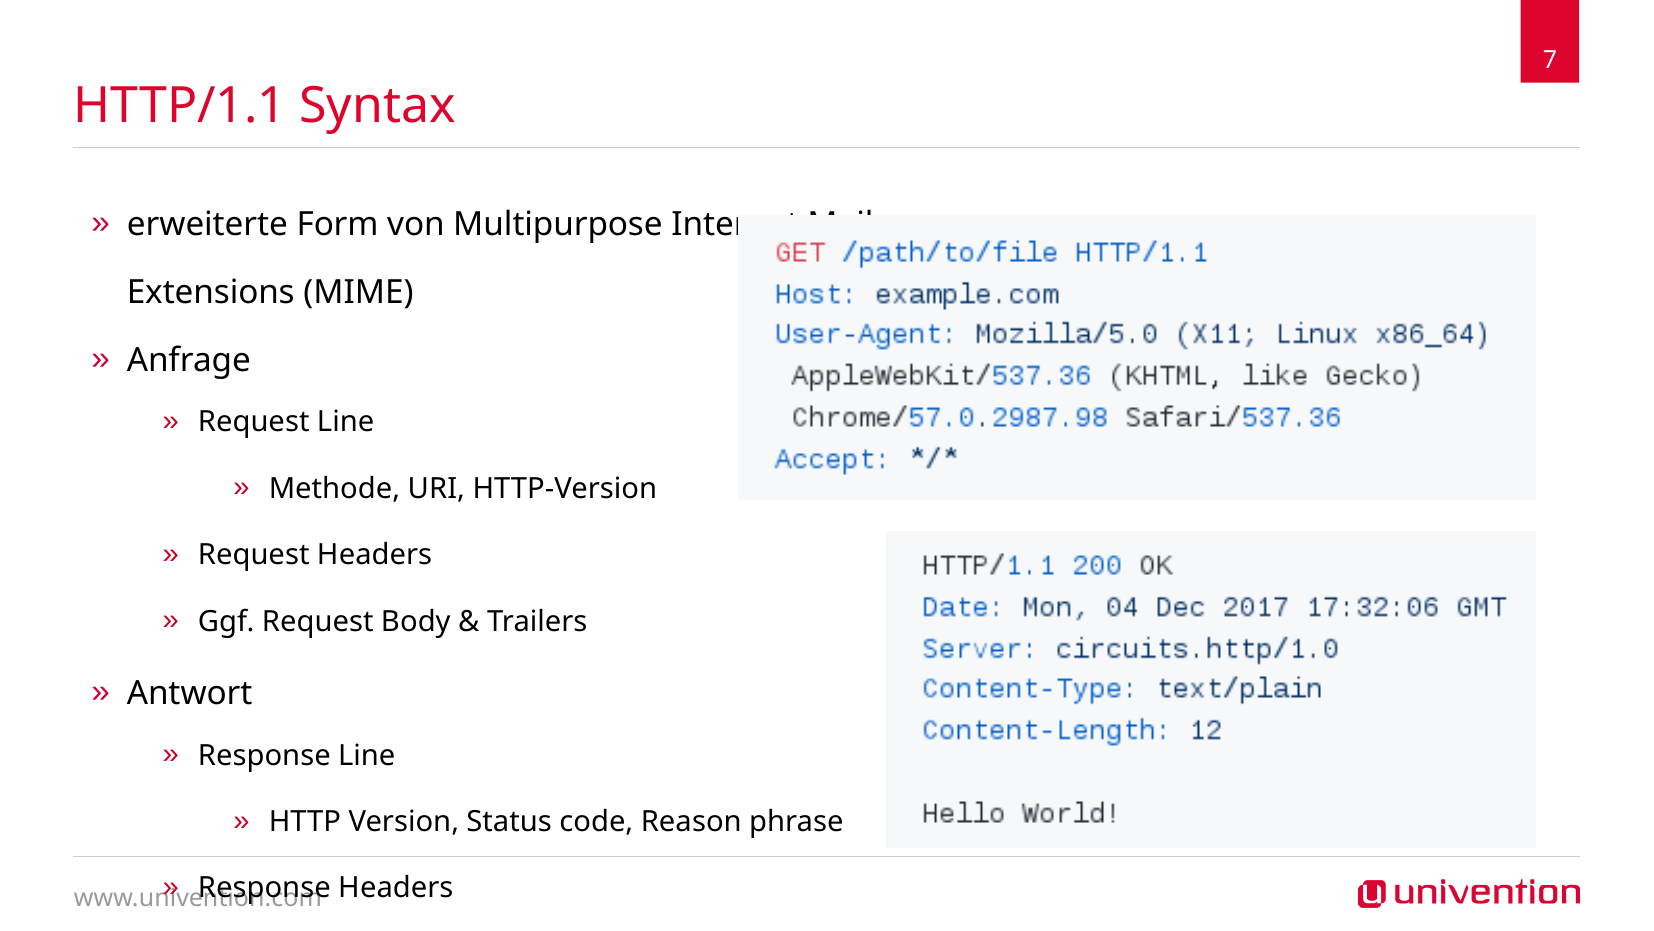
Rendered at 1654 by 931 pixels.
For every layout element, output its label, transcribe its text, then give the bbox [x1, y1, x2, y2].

title HTTP/1.1 Syntax [73, 59, 1580, 148]
picture [1004, 531, 1536, 848]
picture [1358, 879, 1580, 908]
list erweiterte Form von Multipurpose Internet Mail Extensions (MIME) Anfrage Request Line Methode, URI, HTTP-Version Request Headers Ggf. Request Body & Trailers Antwort Response Line HTTP Version, Status code, Reason phrase Response Headers Ggf. Response Body & Trailers [73, 177, 1004, 857]
picture [738, 215, 1536, 502]
